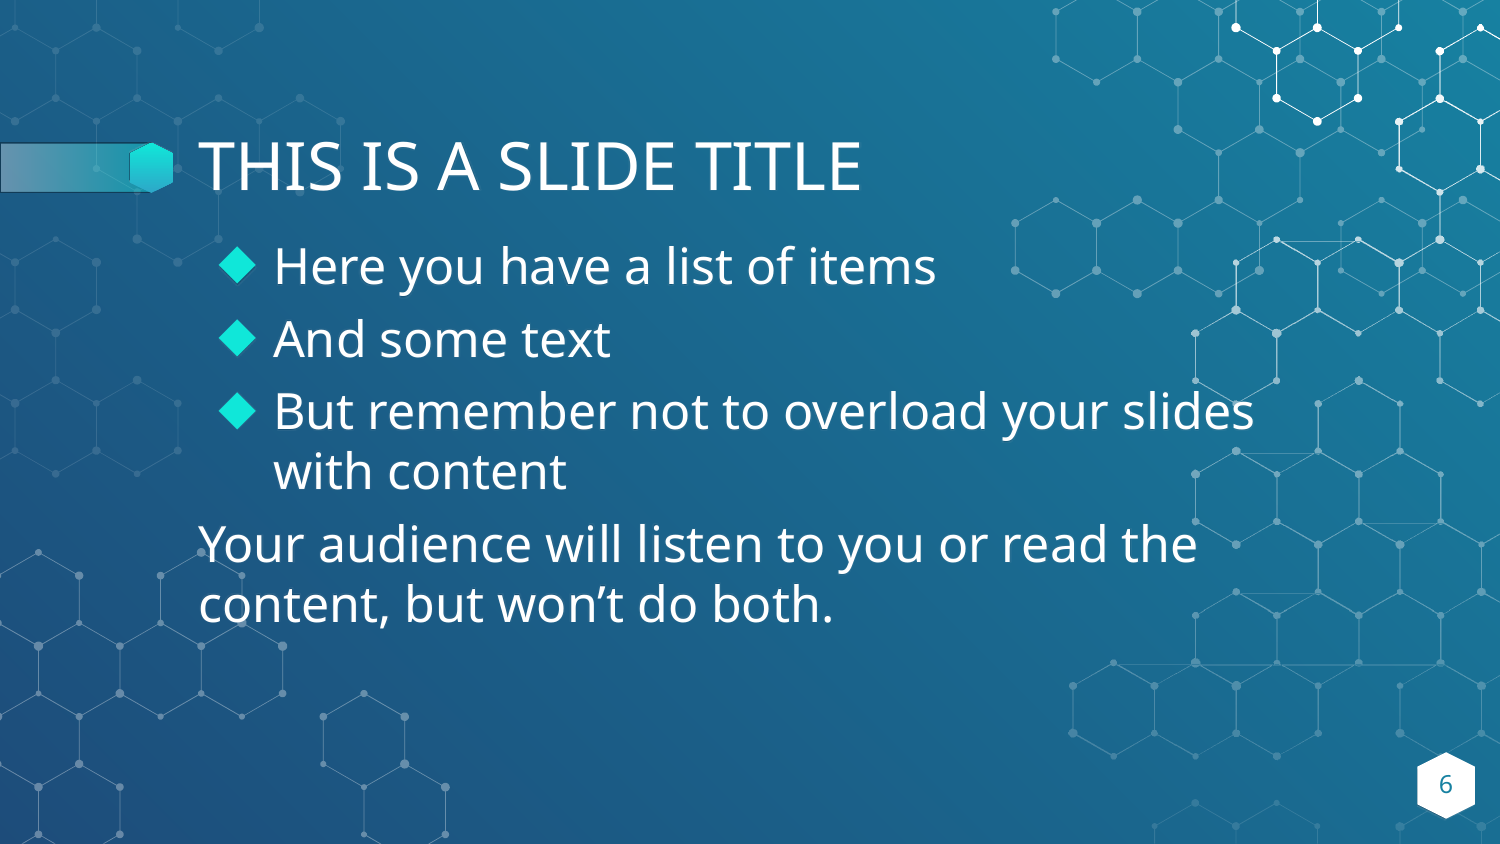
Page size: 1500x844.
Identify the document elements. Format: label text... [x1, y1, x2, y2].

title THIS IS A SLIDE TITLE [198, 140, 1302, 198]
slide_number <número> [1417, 752, 1475, 819]
list Here you have a list of items And some text But remember not to overload your slides with content Your audience will listen to you or read the content, but won’t do both. [198, 234, 1302, 733]
